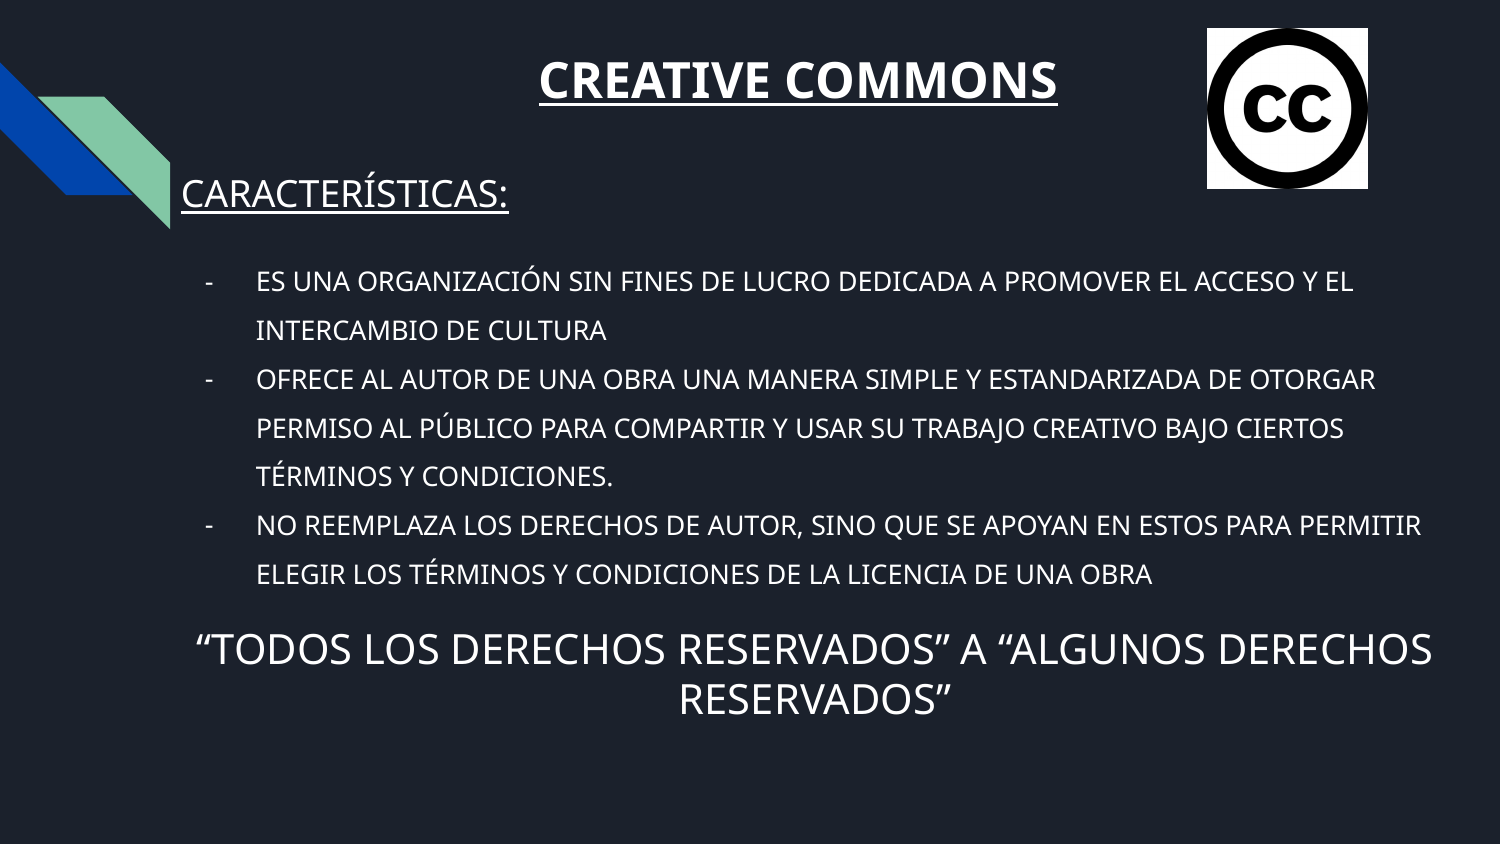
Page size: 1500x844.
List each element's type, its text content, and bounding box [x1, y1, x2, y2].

list CARACTERÍSTICAS: ES UNA ORGANIZACIÓN SIN FINES DE LUCRO DEDICADA A PROMOVER EL ACCESO Y EL INTERCAMBIO DE CULTURA OFRECE AL AUTOR DE UNA OBRA UNA MANERA SIMPLE Y ESTANDARIZADA DE OTORGAR PERMISO AL PÚBLICO PARA COMPARTIR Y USAR SU TRABAJO CREATIVO BAJO CIERTOS TÉRMINOS Y CONDICIONES. NO REEMPLAZA LOS DERECHOS DE AUTOR, SINO QUE SE APOYAN EN ESTOS PARA PERMITIR ELEGIR LOS TÉRMINOS Y CONDICIONES DE LA LICENCIA DE UNA OBRA “TODOS LOS DERECHOS RESERVADOS” A “ALGUNOS DERECHOS RESERVADOS” [165, 155, 1465, 819]
title CREATIVE COMMONS [221, 34, 1207, 155]
picture [1207, 28, 1368, 189]
title CREATIVE COMMONS [1368, 34, 1376, 155]
